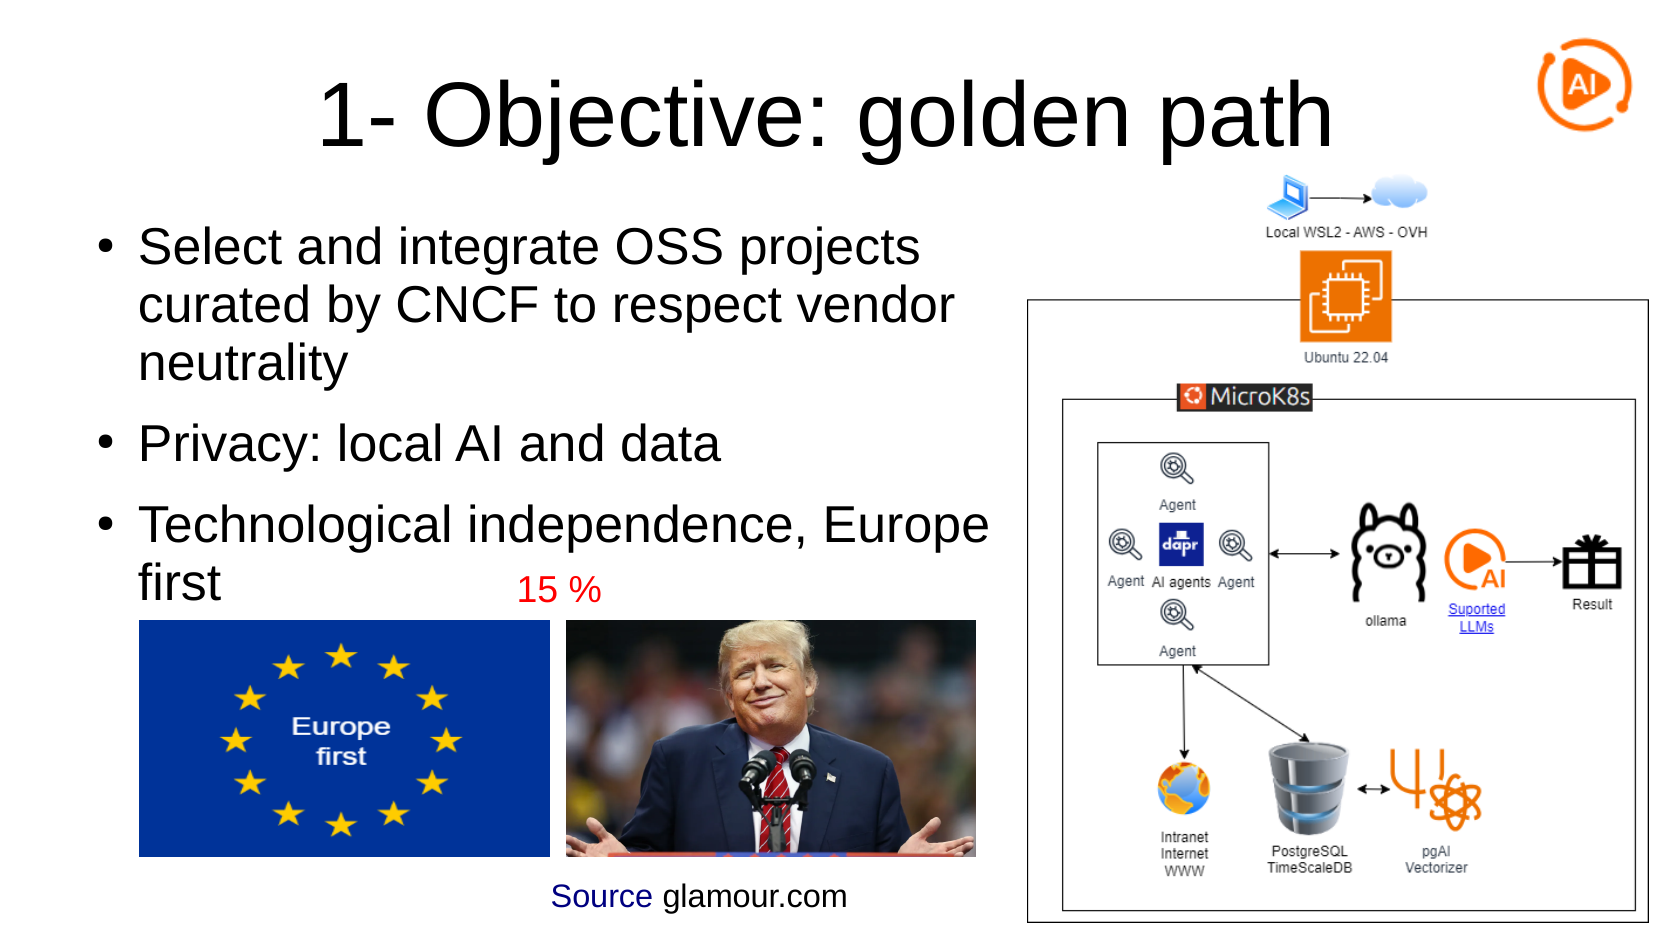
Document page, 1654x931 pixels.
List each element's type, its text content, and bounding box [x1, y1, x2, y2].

picture [566, 620, 976, 857]
picture [1535, 27, 1641, 148]
picture [1027, 173, 1649, 924]
picture [139, 620, 550, 857]
text_box 15 % [501, 561, 621, 621]
list Select and integrate OSS projects curated by CNCF to respect vendor neutrality Privacy: local AI and data Technological independence, Europe first Source glamour.com [82, 217, 1027, 916]
title 1- Objective: golden path [82, 37, 1571, 193]
